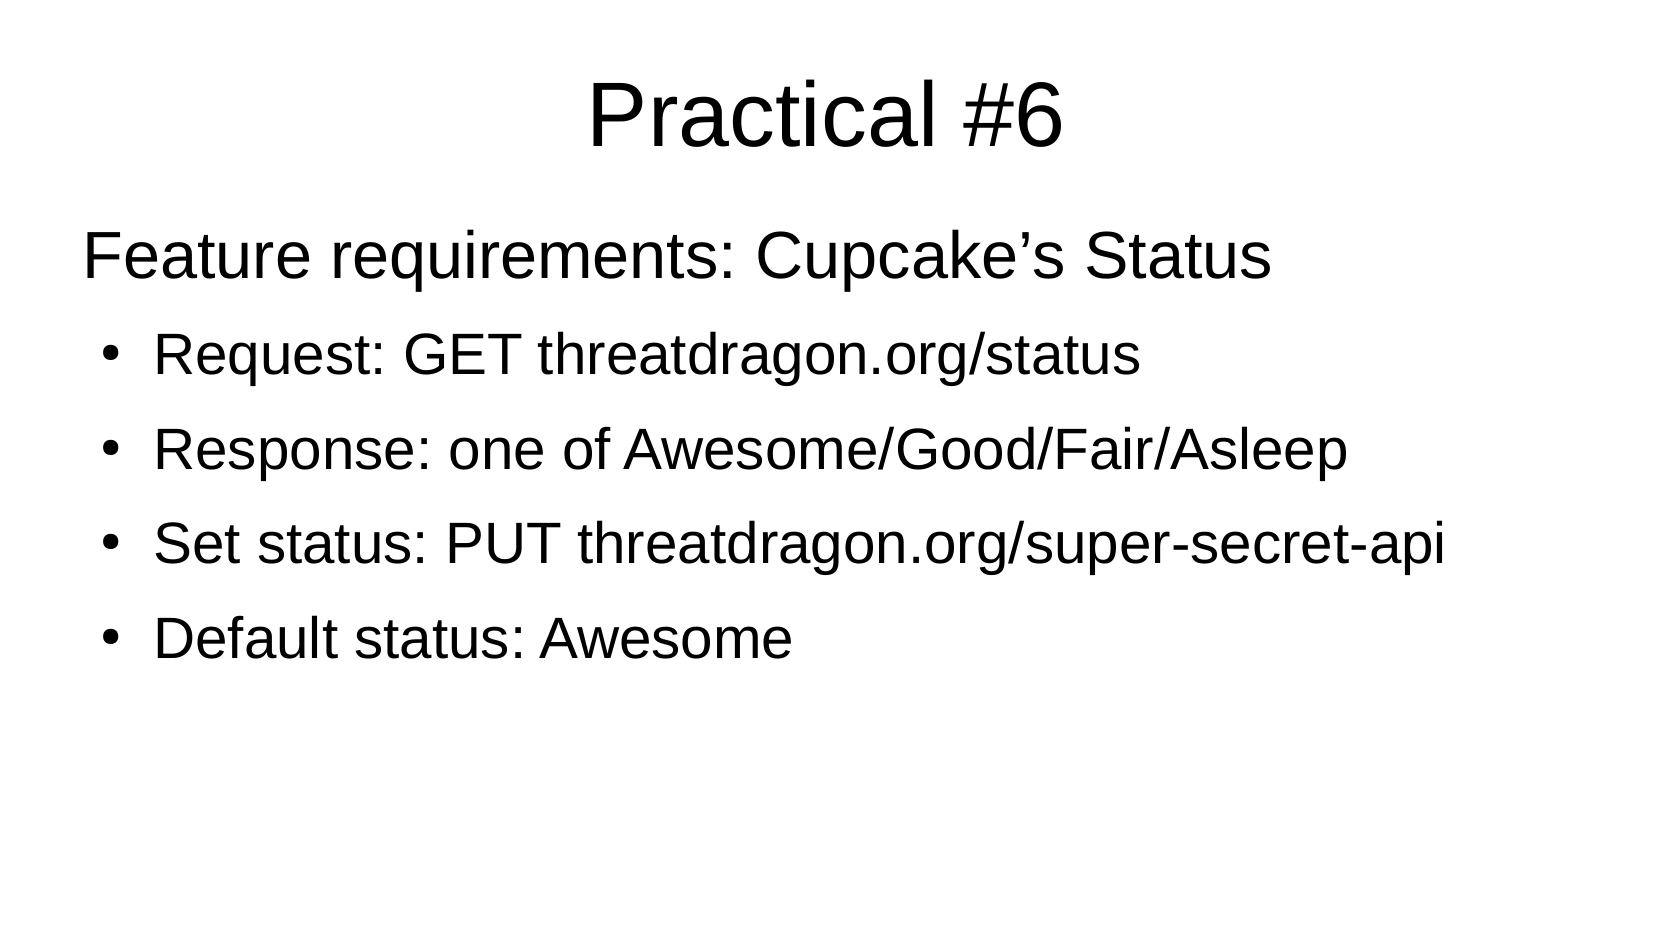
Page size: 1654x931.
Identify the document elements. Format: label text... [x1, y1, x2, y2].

title Practical #6 [82, 37, 1571, 193]
list Feature requirements: Cupcake’s Status Request: GET threatdragon.org/status Response: one of Awesome/Good/Fair/Asleep Set status: PUT threatdragon.org/super-secret-api Default status: Awesome [82, 217, 1571, 758]
